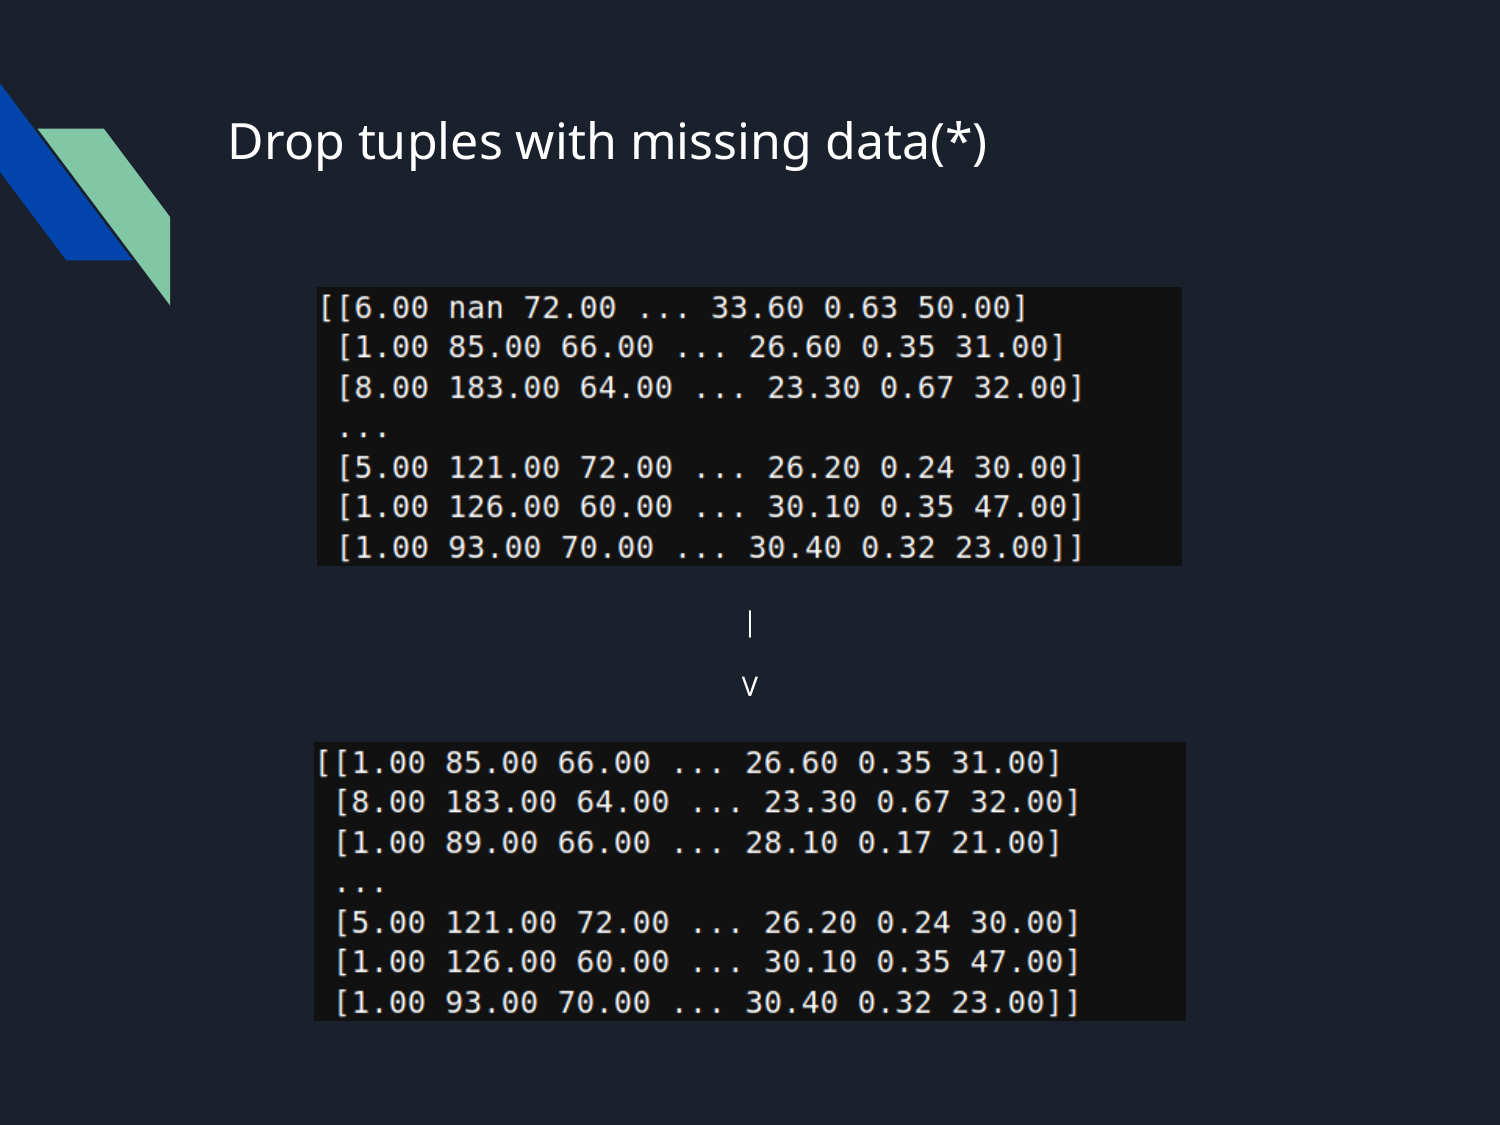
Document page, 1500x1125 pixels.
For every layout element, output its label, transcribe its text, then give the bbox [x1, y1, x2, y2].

picture [314, 742, 1186, 1021]
title Drop tuples with missing data(*) [212, 86, 1368, 236]
list | V [712, 588, 788, 719]
picture [317, 287, 1182, 566]
